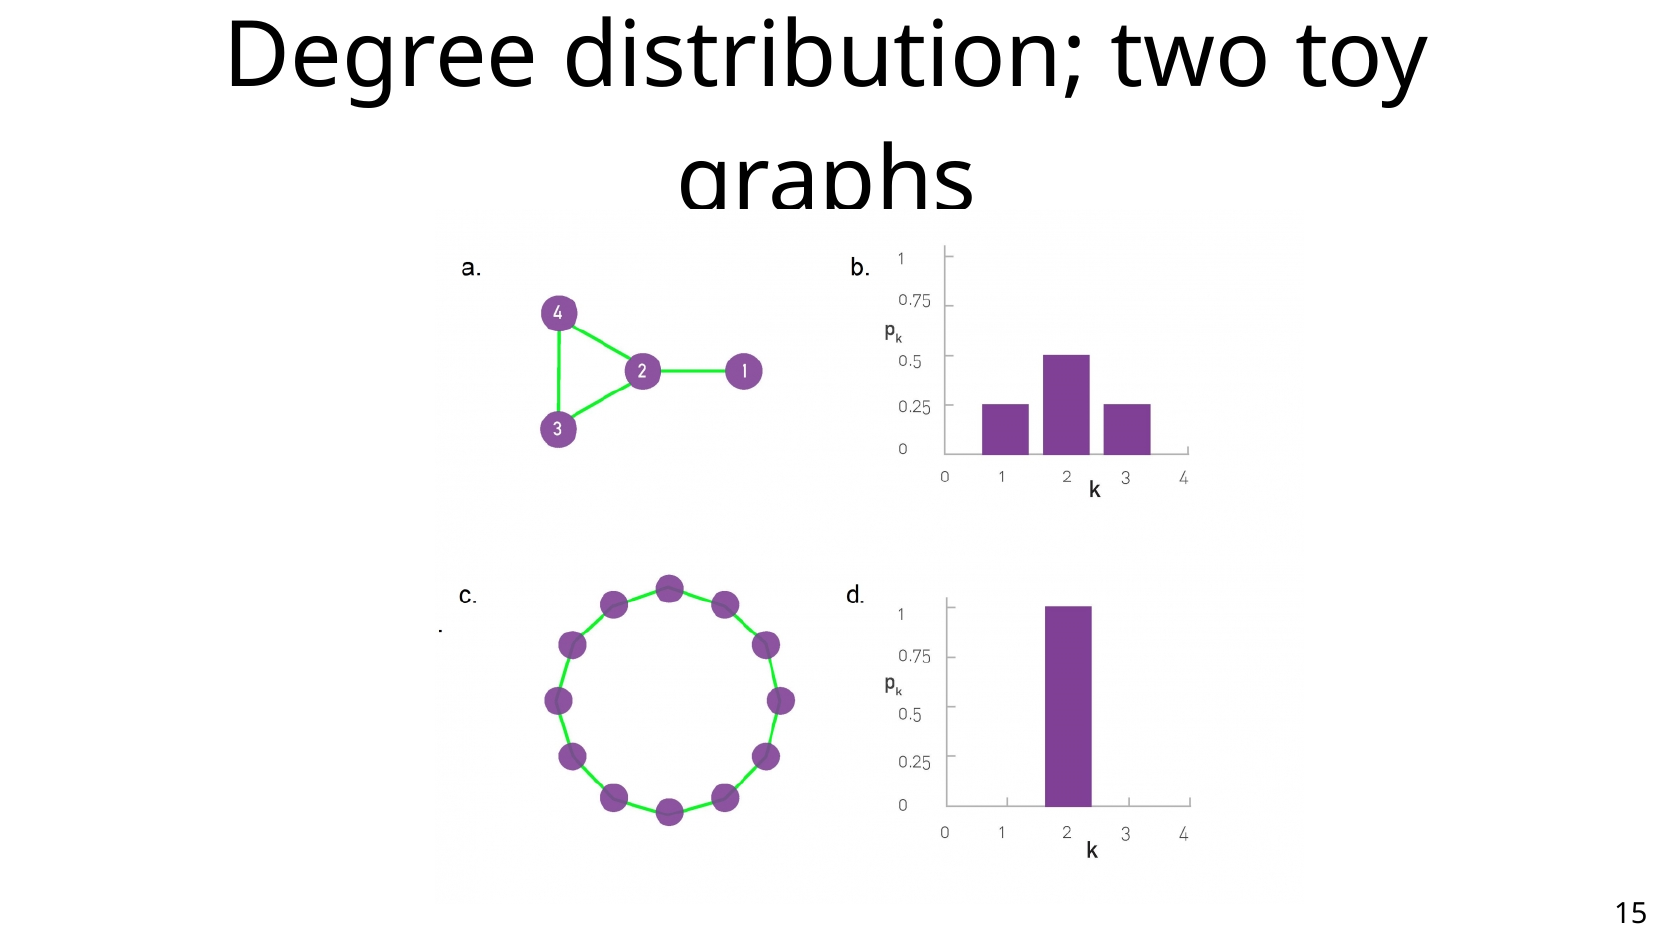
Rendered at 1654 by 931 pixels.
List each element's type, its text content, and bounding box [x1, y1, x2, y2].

title Degree distribution; two toy graphs [82, 1, 1571, 226]
picture [435, 209, 1304, 904]
